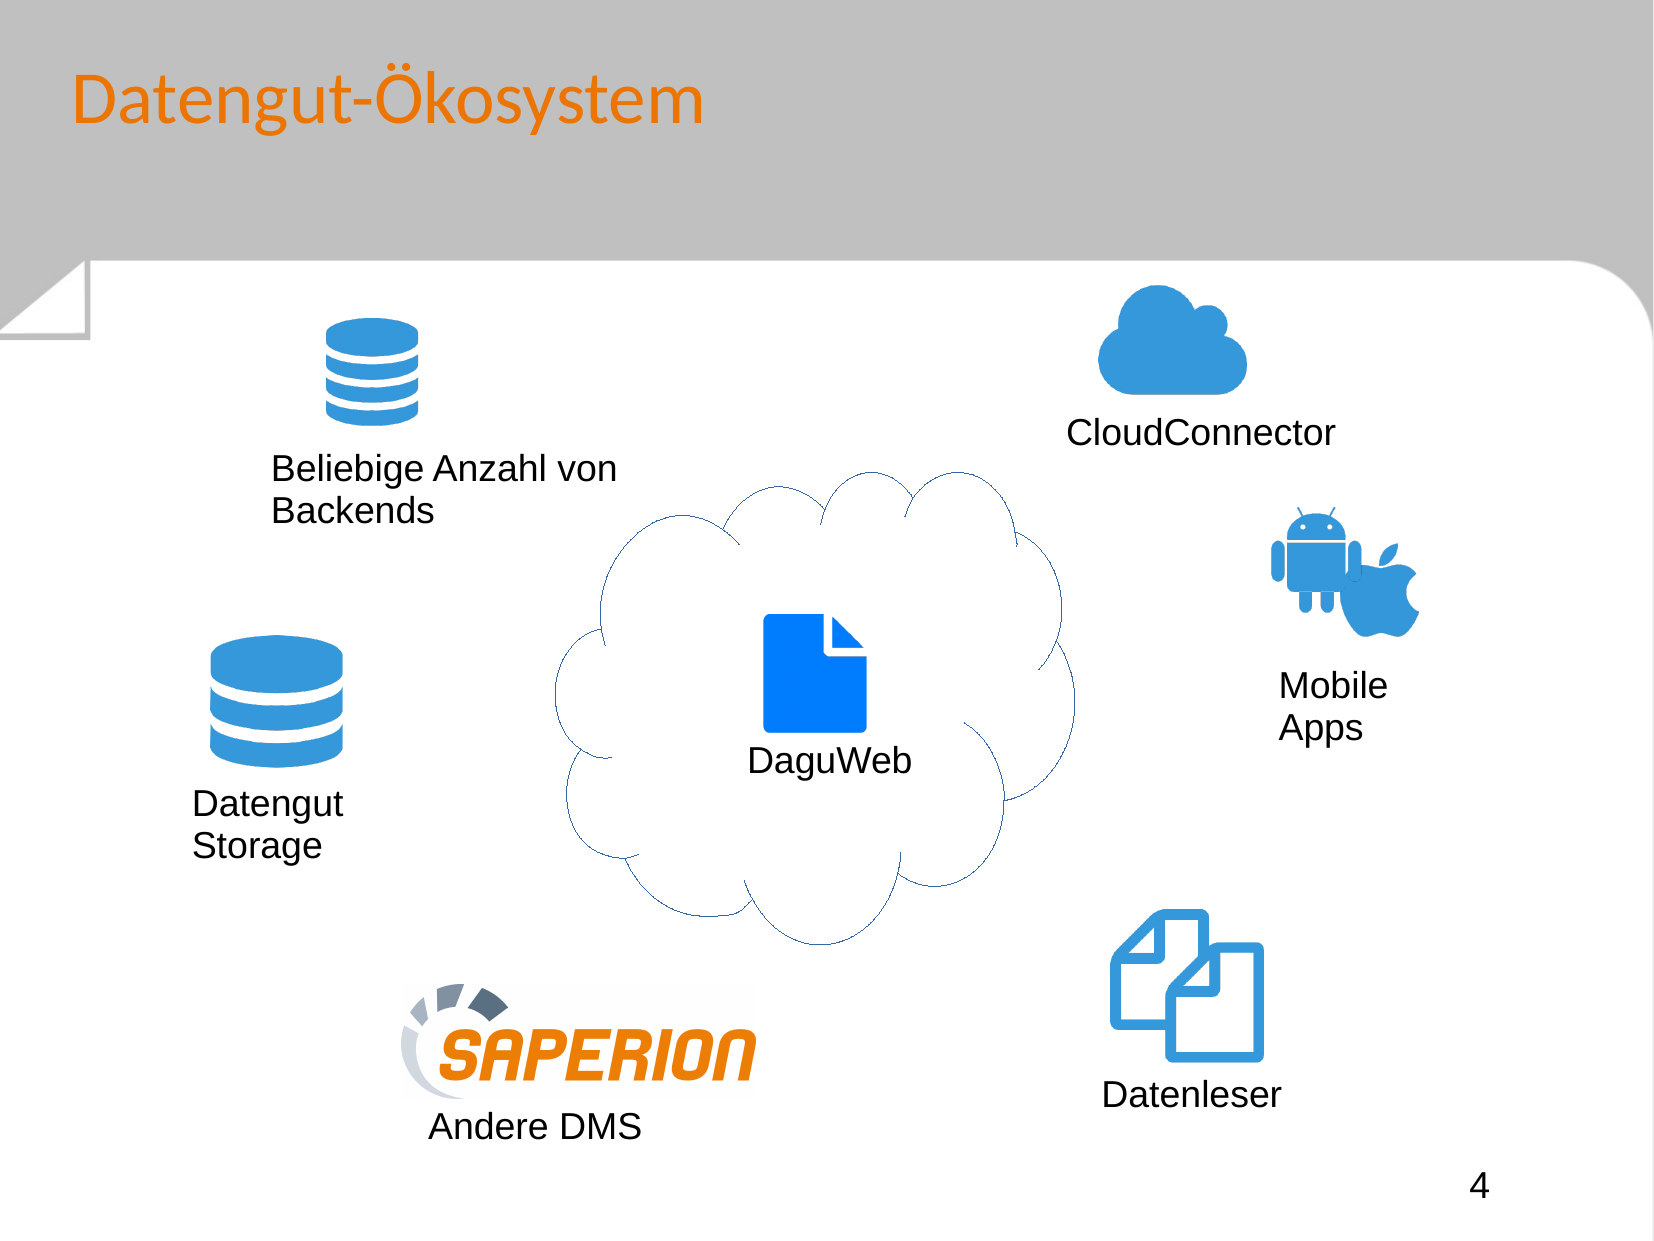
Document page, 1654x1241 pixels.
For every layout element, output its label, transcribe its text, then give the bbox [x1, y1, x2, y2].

text_box <Foliennummer> [1454, 1157, 1654, 1228]
text_box Andere DMS [413, 1098, 792, 1156]
text_box Datenleser [1086, 1065, 1312, 1123]
text_box Beliebige Anzahl von Backends [256, 439, 633, 539]
text_box Mobile Apps [1263, 657, 1465, 756]
text_box CloudConnector [1051, 404, 1382, 462]
picture [0, 0, 1654, 1241]
text_box [555, 472, 1075, 945]
text_box DaguWeb [732, 732, 1016, 790]
title Datengut-Ökosystem [71, 47, 1560, 162]
text_box Datengut Storage [177, 775, 438, 875]
